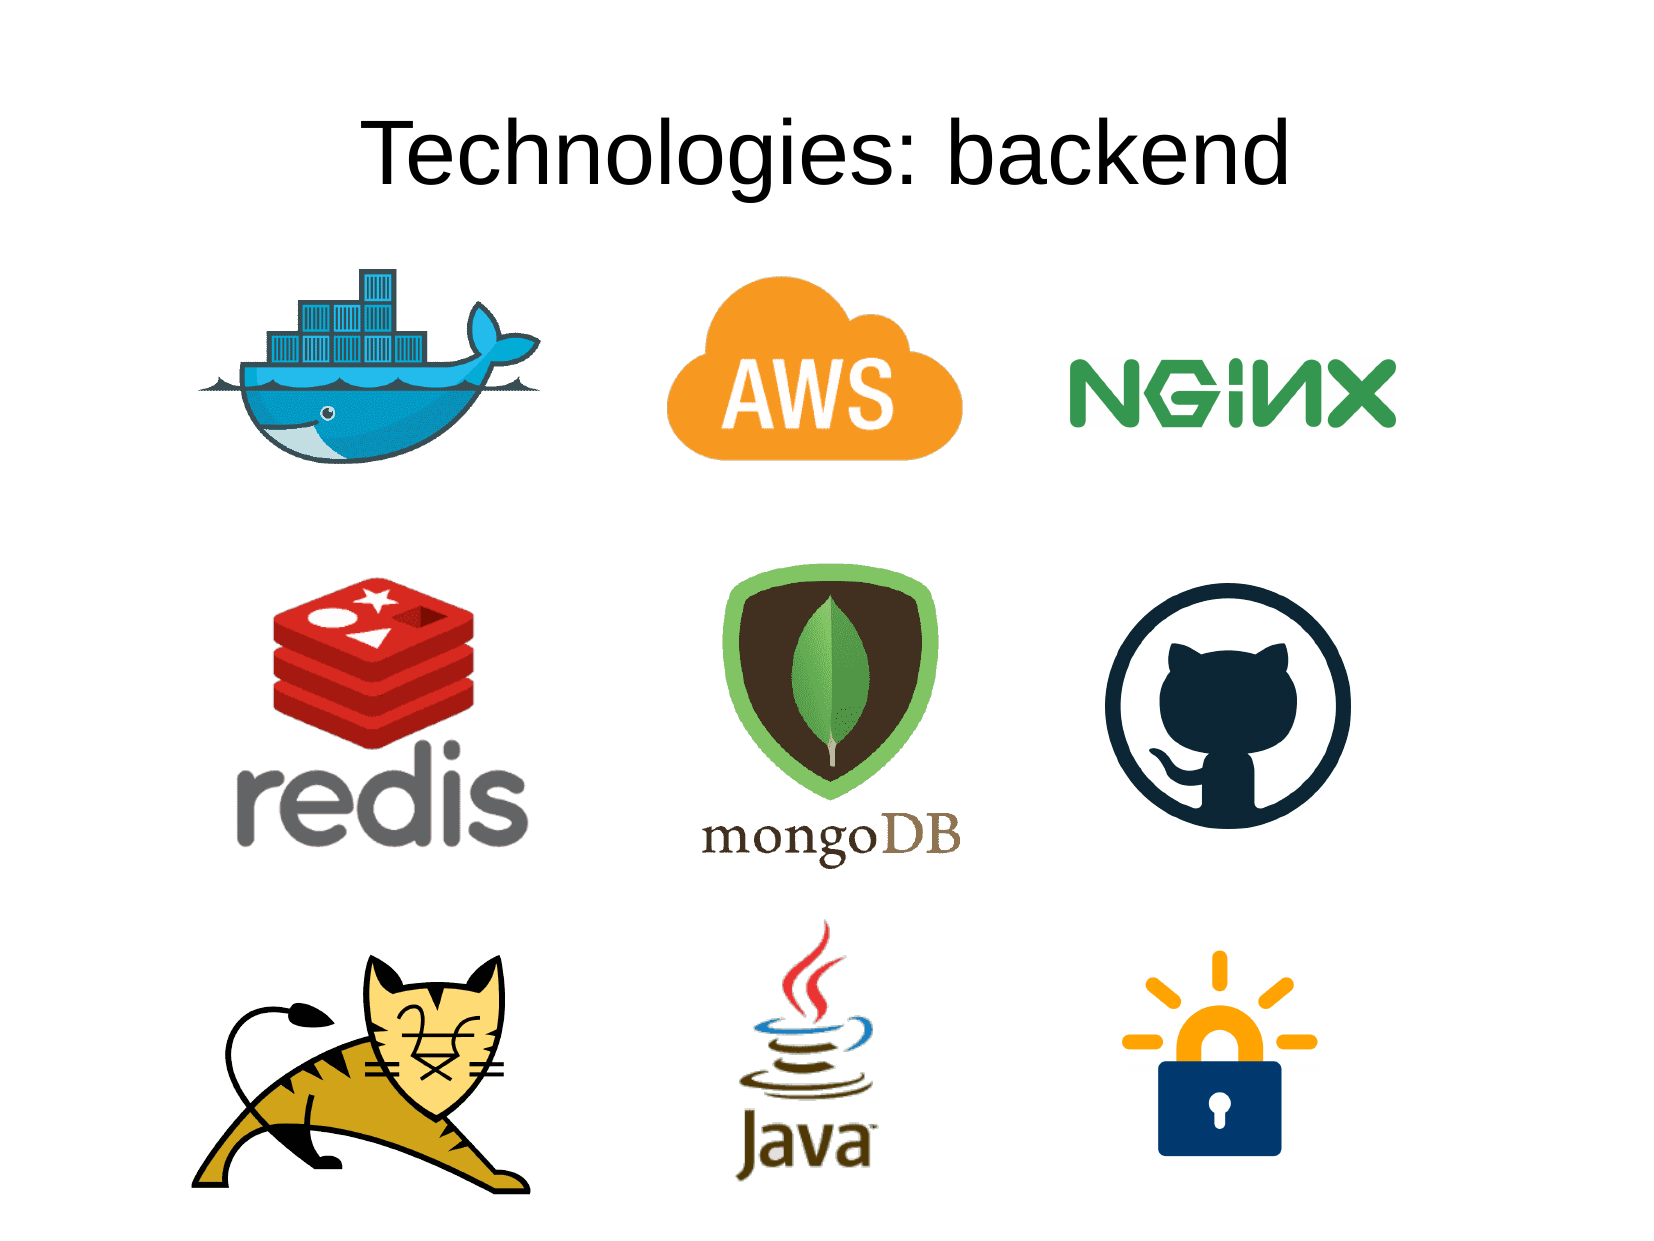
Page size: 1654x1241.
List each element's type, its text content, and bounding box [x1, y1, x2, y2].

picture [180, 943, 571, 1204]
picture [197, 268, 541, 464]
title Technologies: backend [82, 49, 1571, 257]
picture [631, 230, 1000, 1231]
picture [1105, 583, 1351, 829]
picture [1070, 358, 1396, 428]
picture [1120, 946, 1321, 1169]
picture [195, 553, 569, 869]
